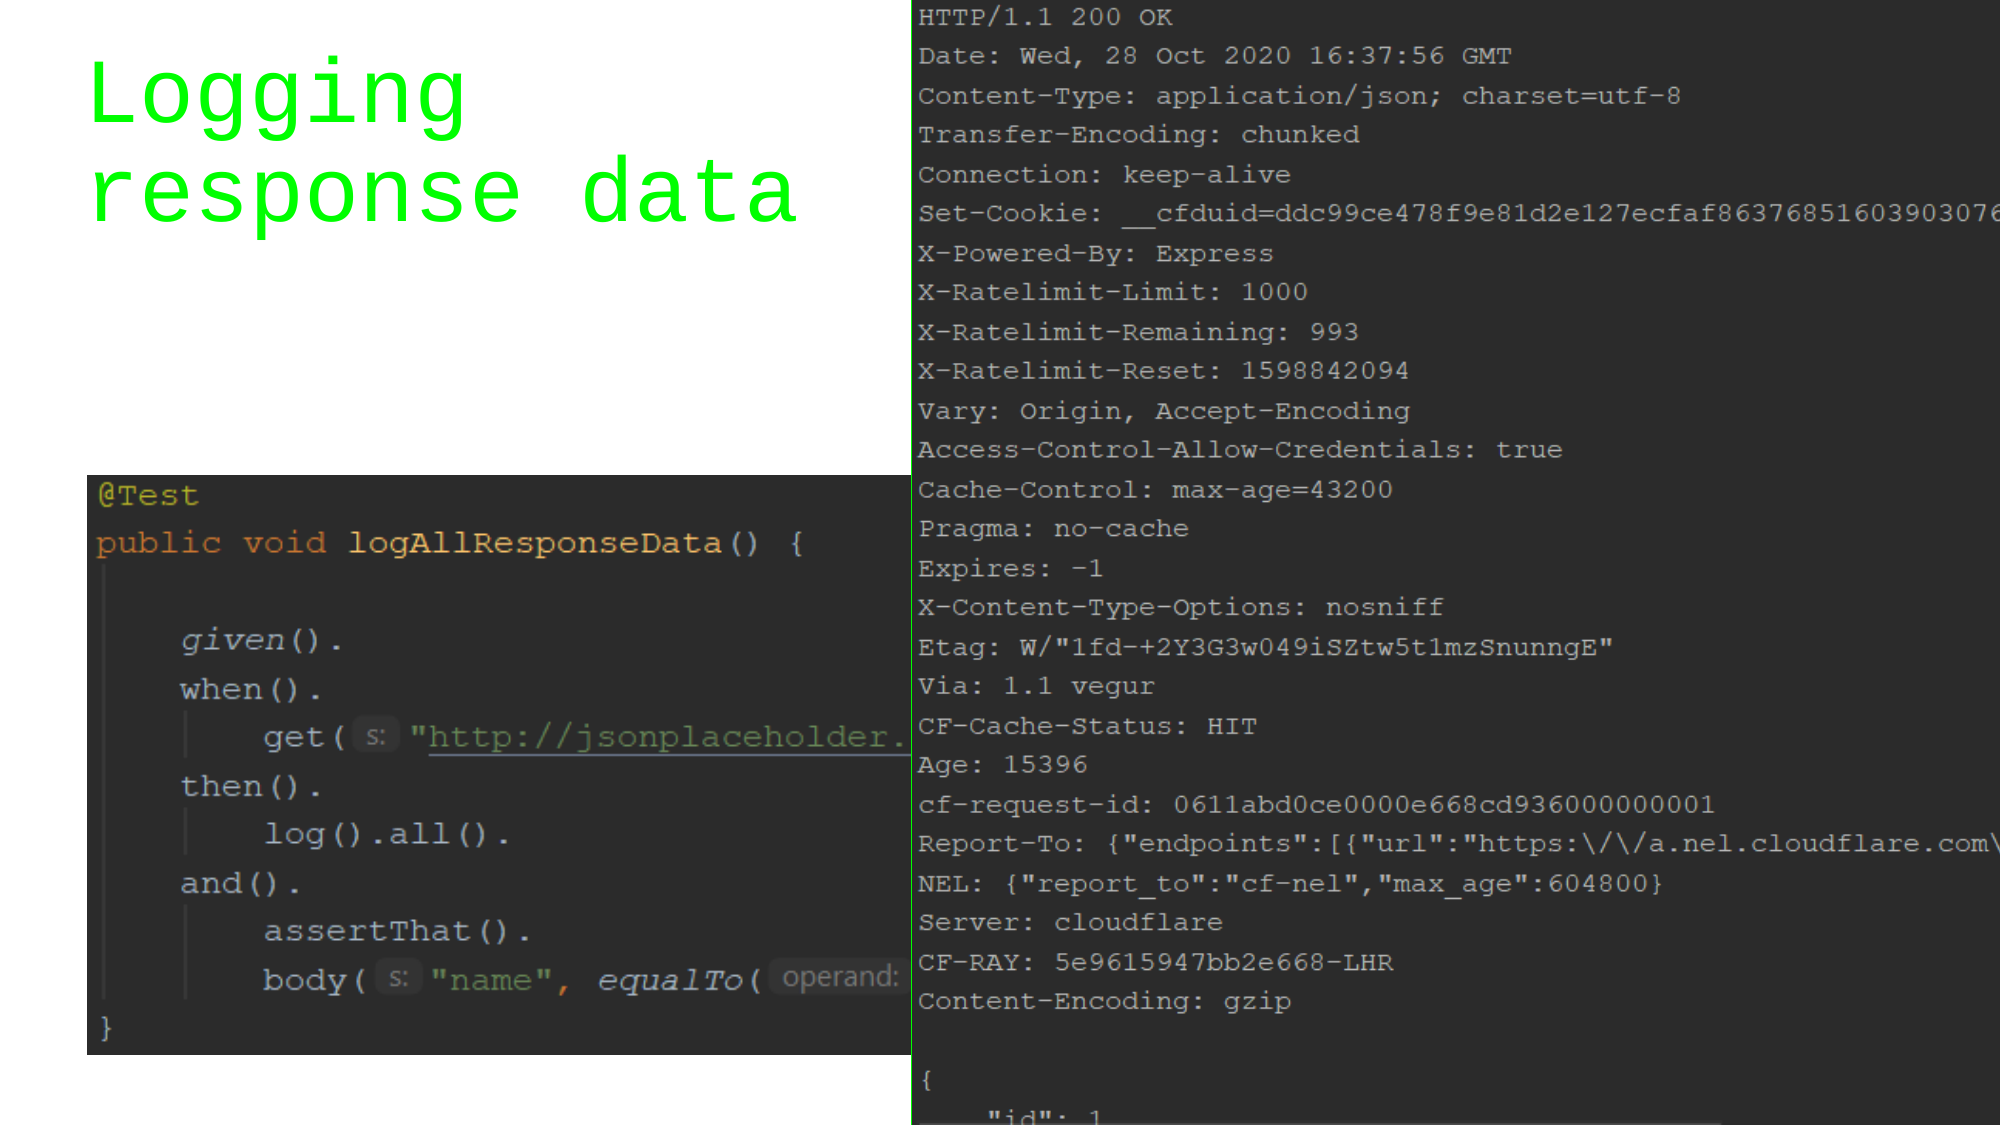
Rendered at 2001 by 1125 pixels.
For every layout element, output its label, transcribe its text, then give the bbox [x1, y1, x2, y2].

title Logging response data [69, 33, 911, 252]
picture [87, 475, 911, 1055]
picture [912, 0, 2000, 1125]
